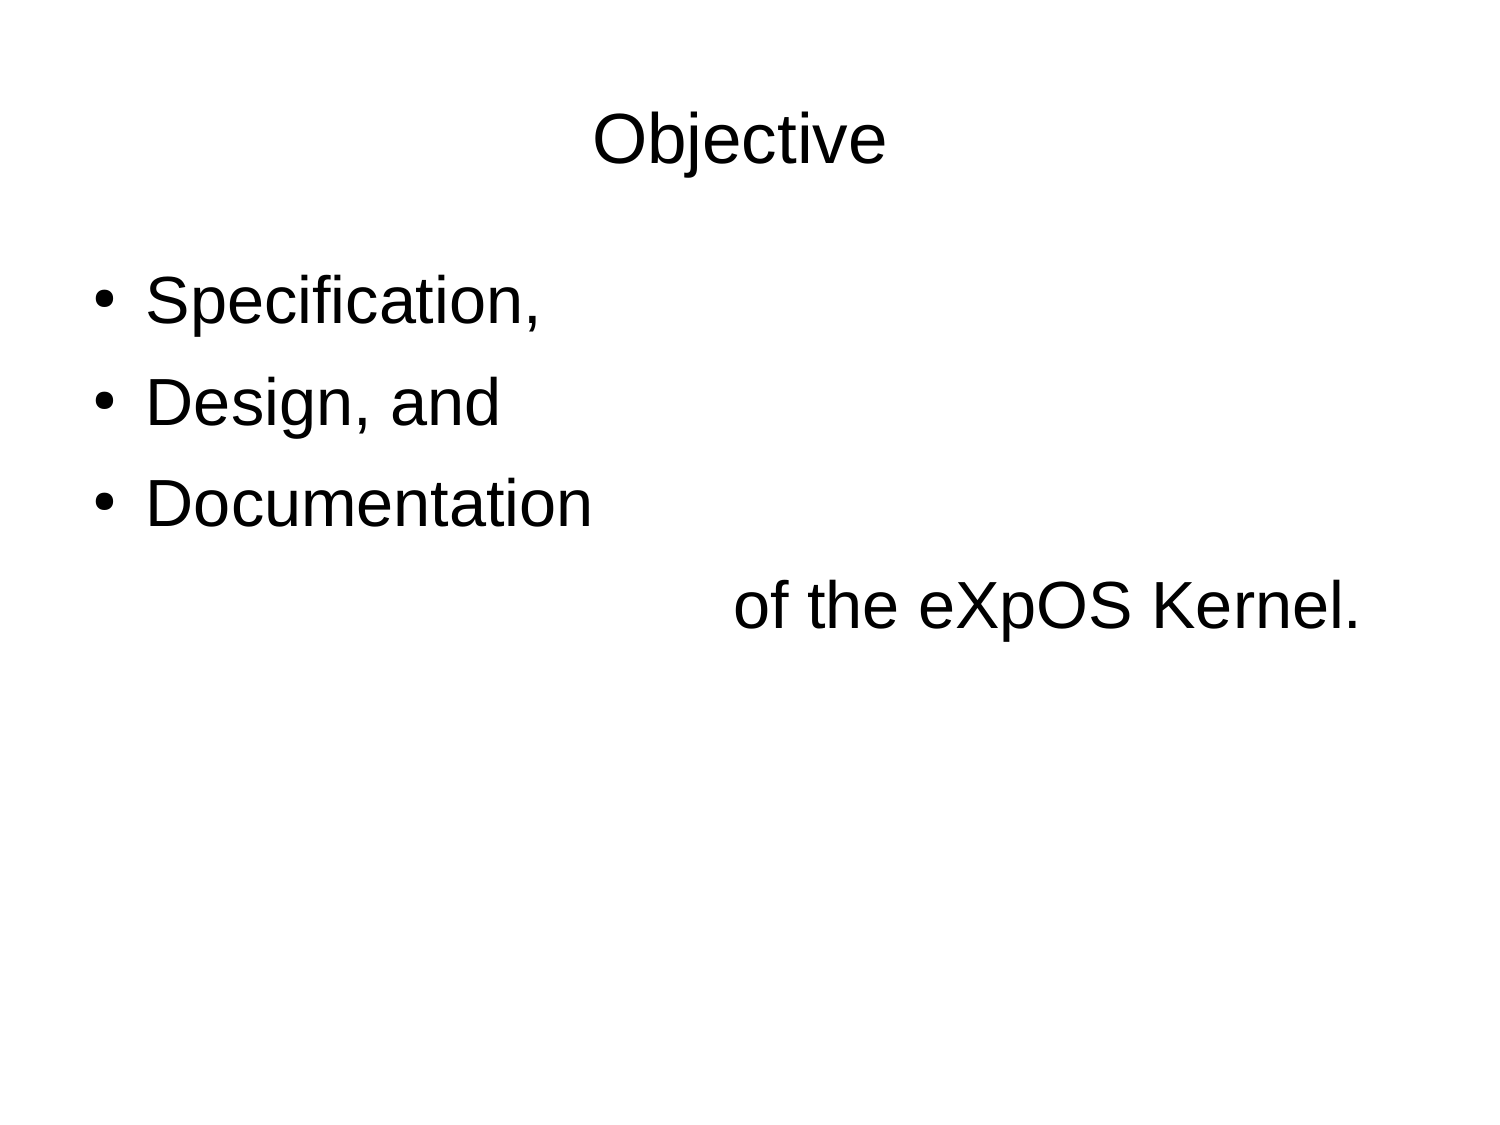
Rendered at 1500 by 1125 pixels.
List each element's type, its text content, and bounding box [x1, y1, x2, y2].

title Objective [75, 44, 1425, 233]
list Specification, Design, and Documentation of the eXpOS Kernel. [75, 263, 1425, 916]
